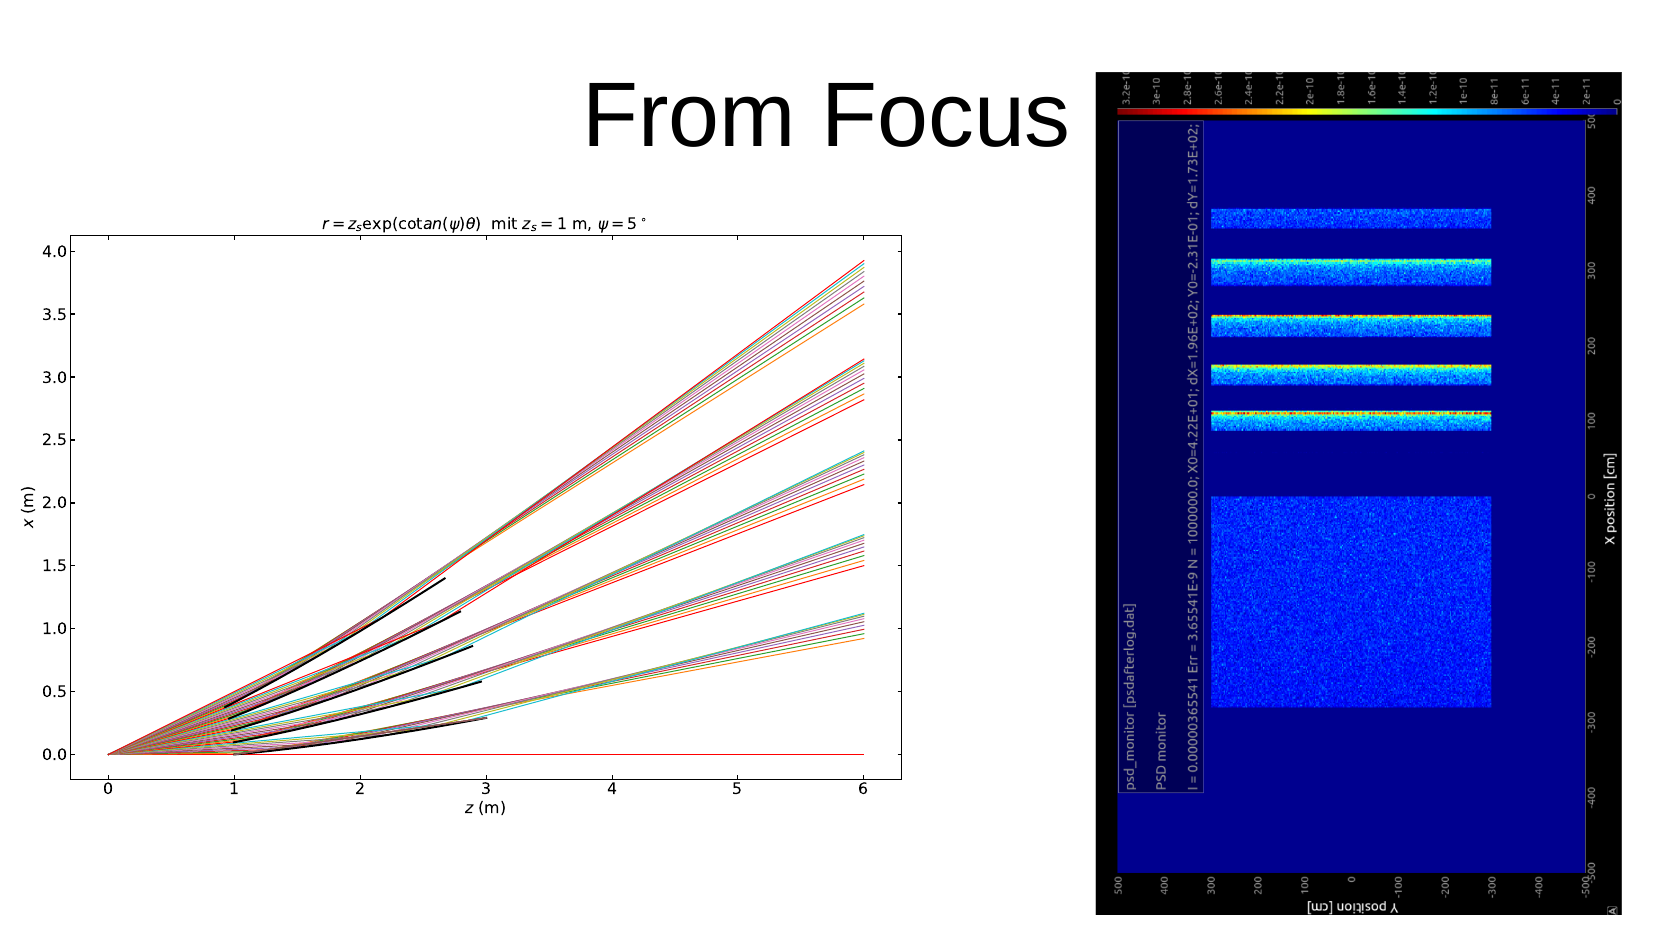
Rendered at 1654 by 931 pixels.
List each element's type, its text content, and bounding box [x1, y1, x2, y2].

picture [15, 210, 909, 826]
title From Focus [82, 37, 1571, 193]
picture [1095, 71, 1622, 916]
